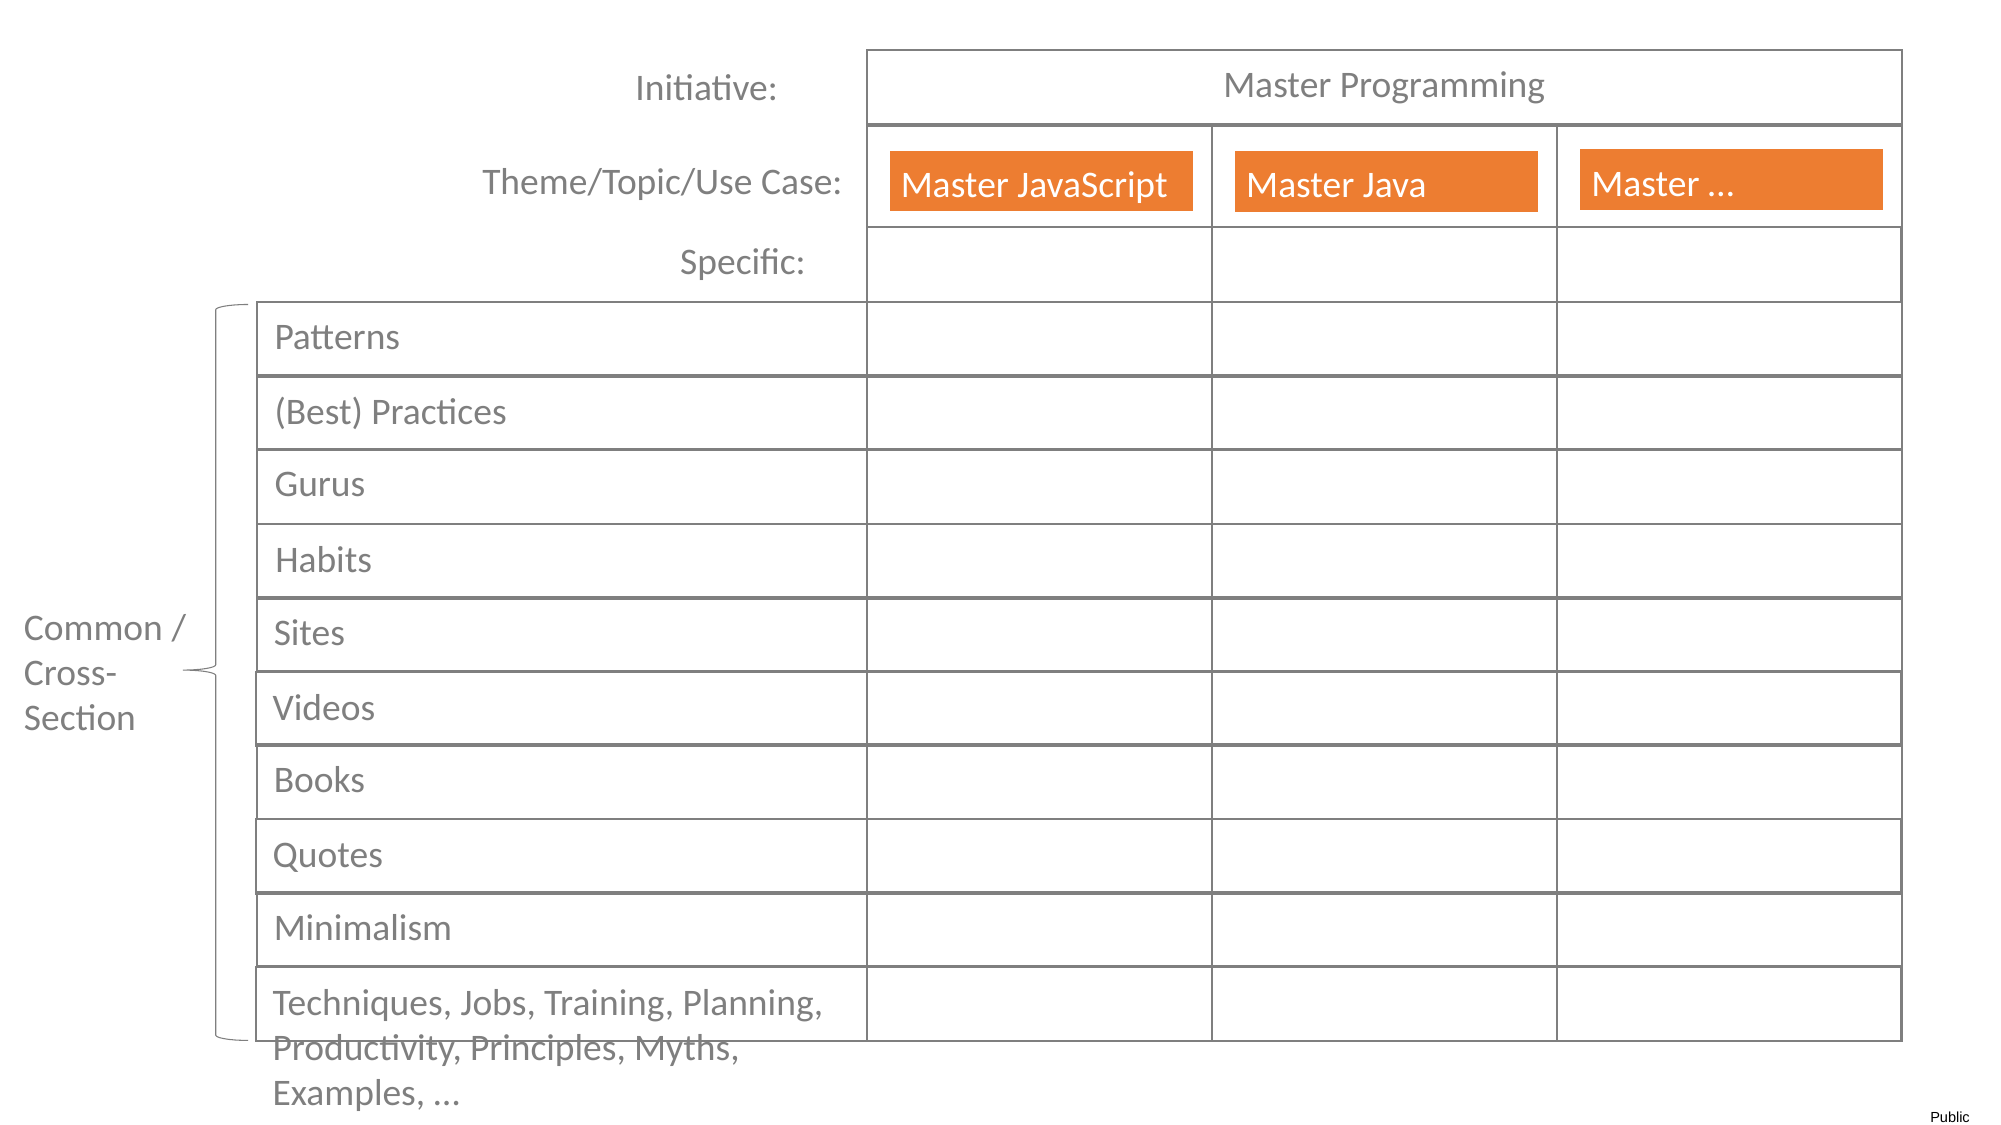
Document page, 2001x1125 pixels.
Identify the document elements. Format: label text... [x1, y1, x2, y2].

text_box Master JavaScript [885, 152, 1188, 213]
text_box [867, 378, 1901, 448]
text_box Common / Cross-Section [8, 595, 208, 747]
text_box Techniques, Jobs, Training, Planning, Productivity, Principles, Myths, Examples, … [257, 970, 865, 1122]
text_box [867, 895, 1901, 965]
text_box [867, 114, 1902, 124]
text_box Master Programming [866, 52, 1903, 114]
text_box Habits [260, 527, 868, 588]
text_box Theme/Topic/Use Case: [467, 149, 867, 211]
text_box Gurus [259, 451, 867, 513]
text_box [867, 673, 1900, 743]
text_box [867, 747, 1901, 818]
text_box Sites [258, 600, 866, 661]
text_box [868, 228, 1900, 301]
text_box Master Java [1231, 152, 1533, 214]
text_box (Best) Practices [259, 379, 867, 441]
text_box [867, 451, 1901, 523]
text_box [867, 600, 1901, 670]
text_box Patterns [259, 304, 867, 366]
text_box Initiative: [620, 55, 868, 117]
text_box Minimalism [258, 895, 866, 956]
text_box Books [258, 747, 866, 809]
text_box [867, 820, 1900, 891]
text_box [867, 303, 1901, 374]
text_box Specific: [665, 229, 864, 291]
text_box Videos [257, 675, 865, 736]
text_box [867, 126, 1902, 226]
text_box [867, 525, 1901, 596]
text_box Quotes [257, 822, 865, 884]
text_box Master … [1576, 151, 1878, 212]
text_box [867, 968, 1900, 1040]
